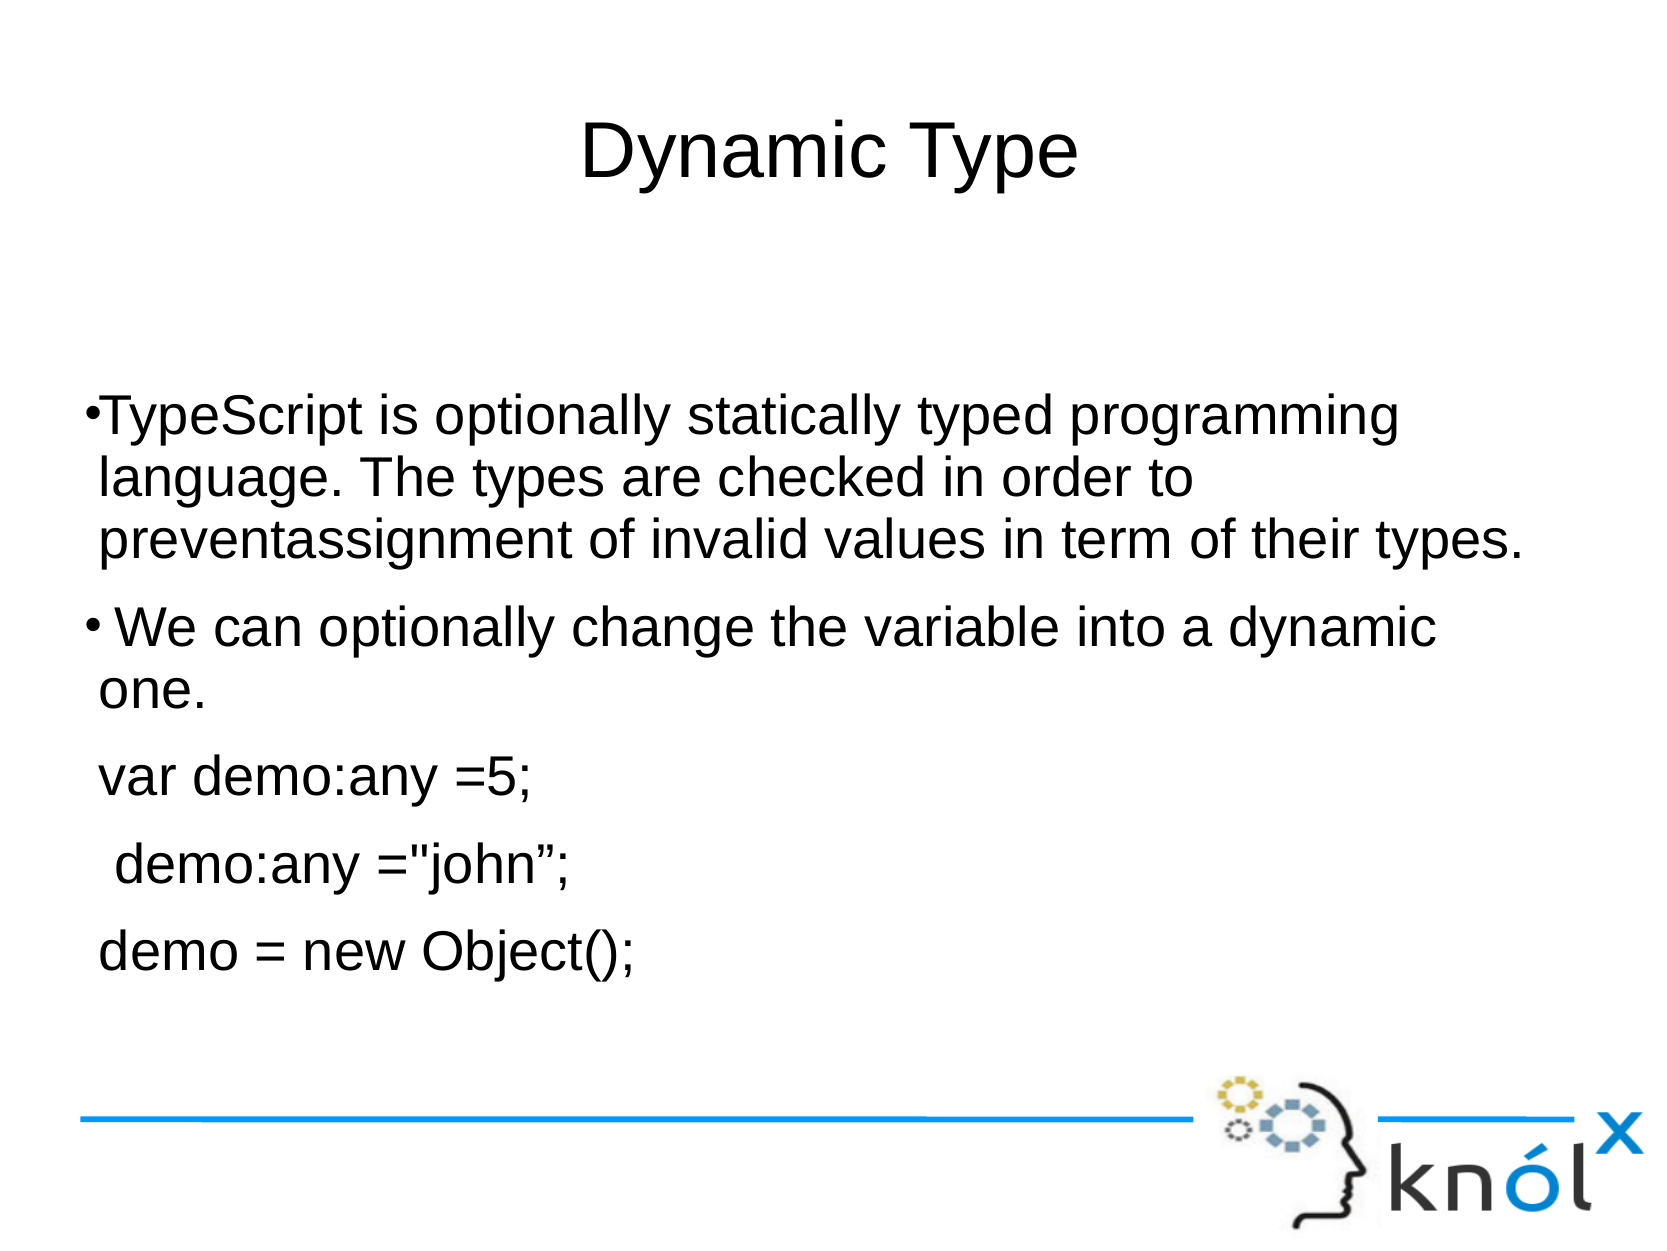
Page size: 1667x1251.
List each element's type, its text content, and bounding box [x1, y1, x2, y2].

picture [1205, 1073, 1655, 1239]
list TypeScript is optionally statically typed programming language. The types are checked in order to preventassignment of invalid values in term of their types. We can optionally change the variable into a dynamic one. var demo:any =5; demo:any =''john”; demo = new Object(); [83, 292, 1544, 1012]
title Dynamic Type [83, 49, 1578, 253]
